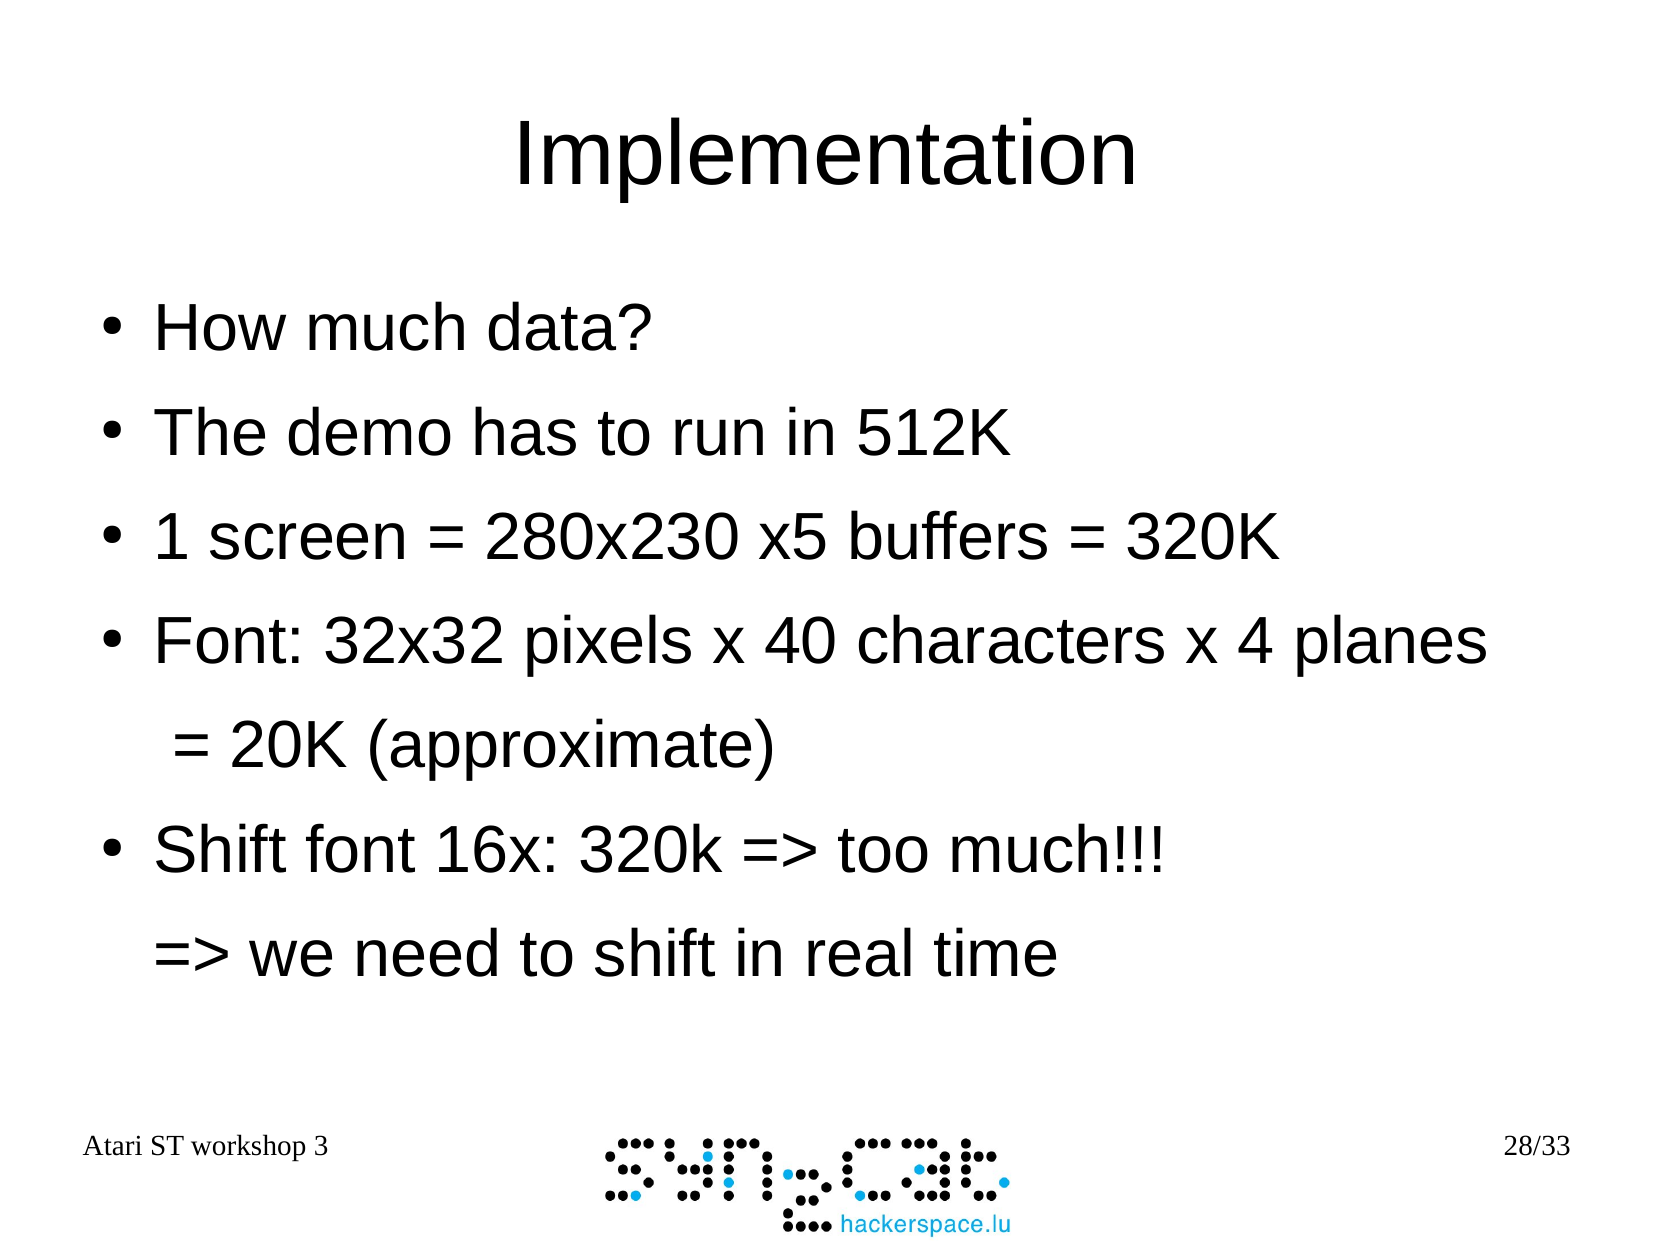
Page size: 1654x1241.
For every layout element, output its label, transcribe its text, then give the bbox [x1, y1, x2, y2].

picture [600, 1124, 1025, 1241]
title Implementation [82, 49, 1571, 257]
list How much data? The demo has to run in 512K 1 screen = 280x230 x5 buffers = 320K Font: 32x32 pixels x 40 characters x 4 planes = 20K (approximate) Shift font 16x: 320k => too much!!! => we need to shift in real time [82, 290, 1571, 1109]
